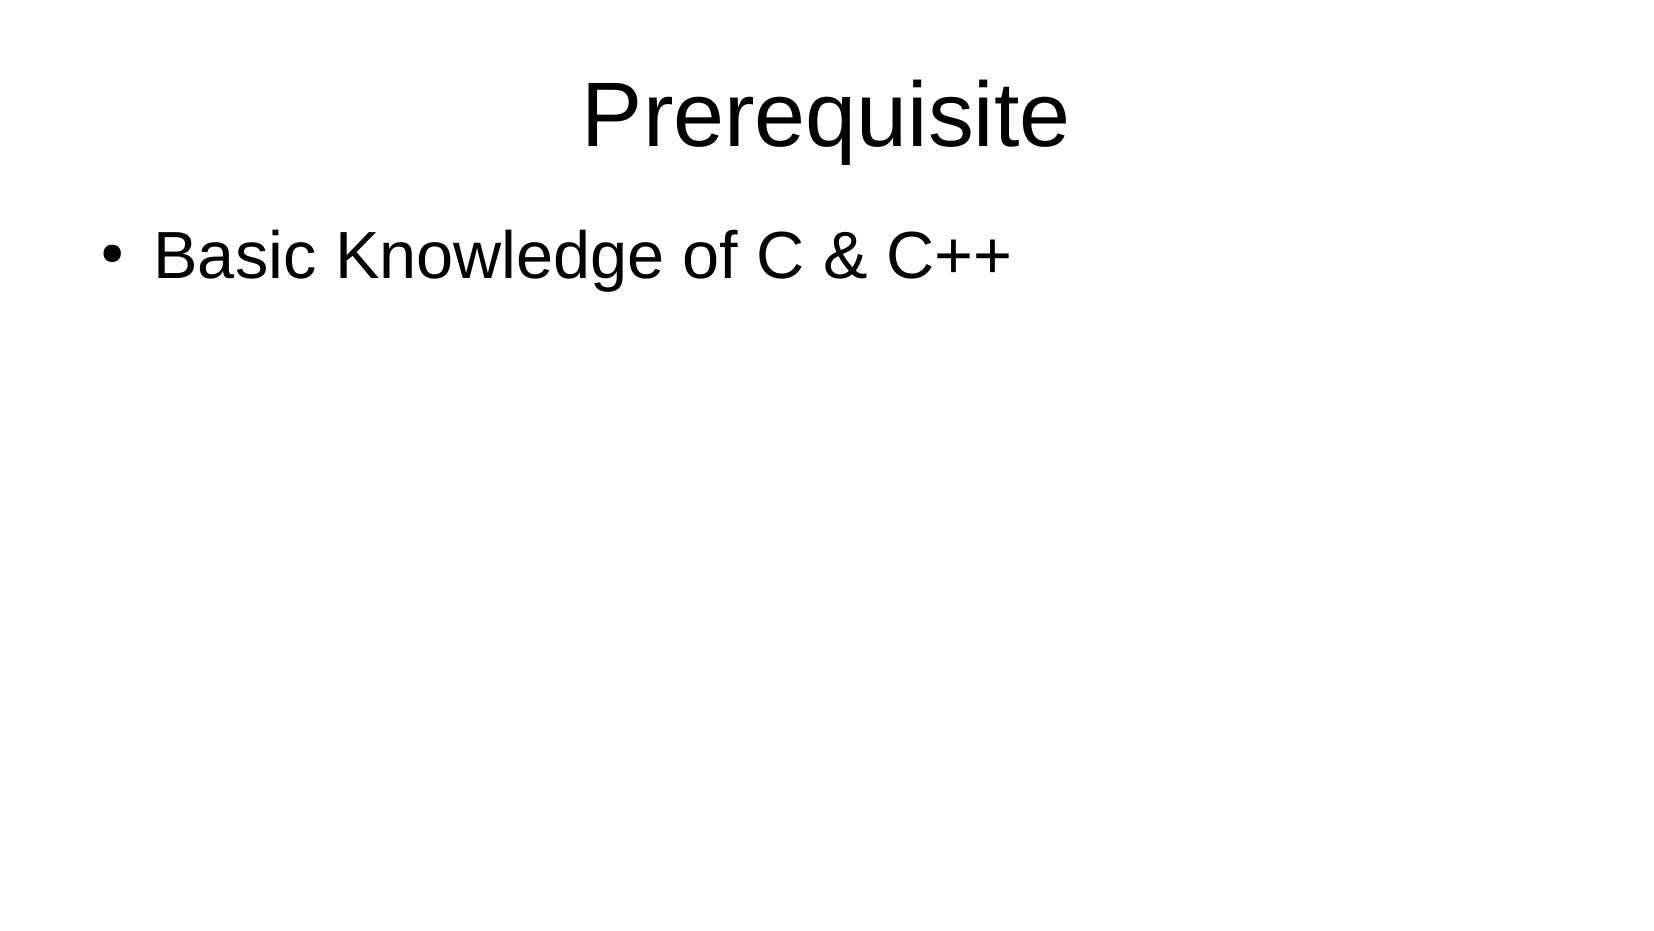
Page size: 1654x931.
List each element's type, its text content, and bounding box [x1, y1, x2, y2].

list Basic Knowledge of C & C++ [82, 217, 1571, 758]
title Prerequisite [82, 37, 1571, 193]
